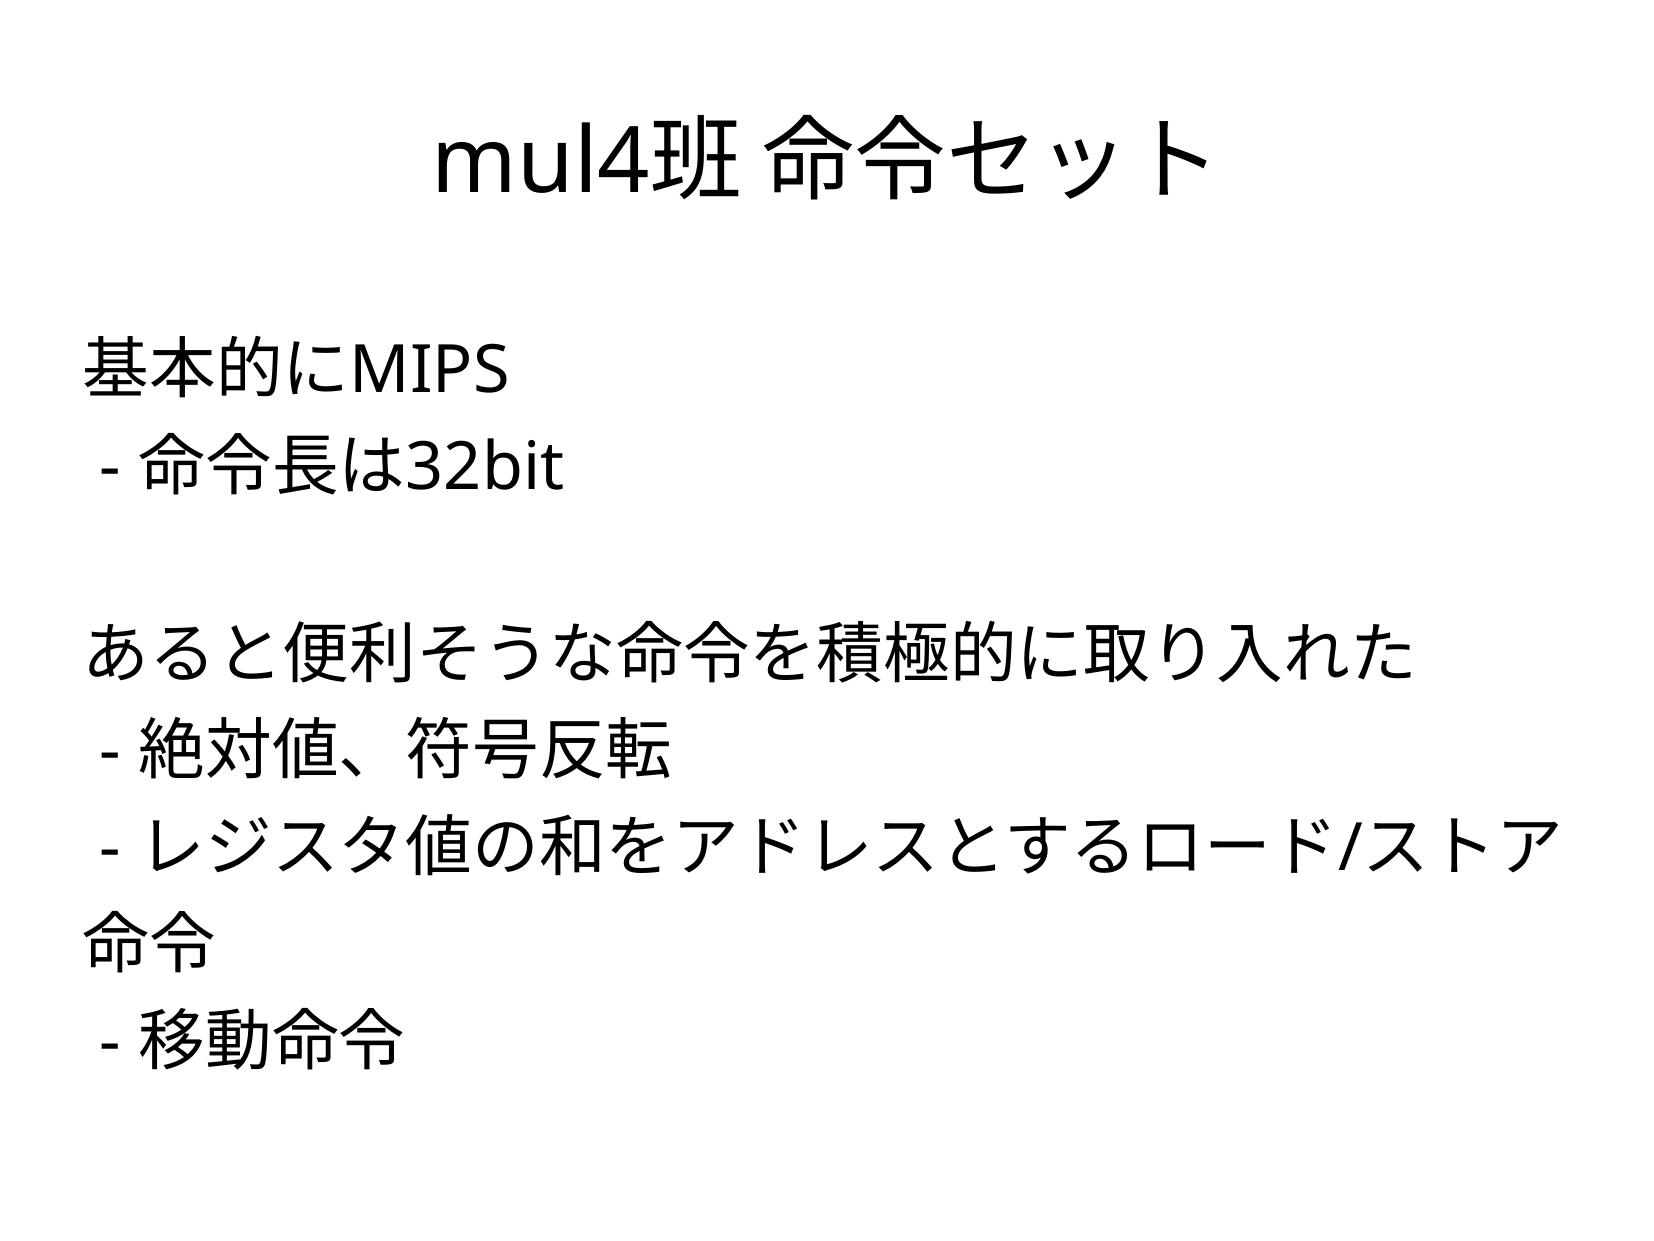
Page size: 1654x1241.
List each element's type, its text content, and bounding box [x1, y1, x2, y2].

title mul4班 命令セット [82, 49, 1571, 257]
subtitle 基本的にMIPS - 命令長は32bit あると便利そうな命令を積極的に取り入れた - 絶対値、符号反転 - レジスタ値の和をアドレスとするロード/ストア命令 - 移動命令 [82, 290, 1571, 1109]
